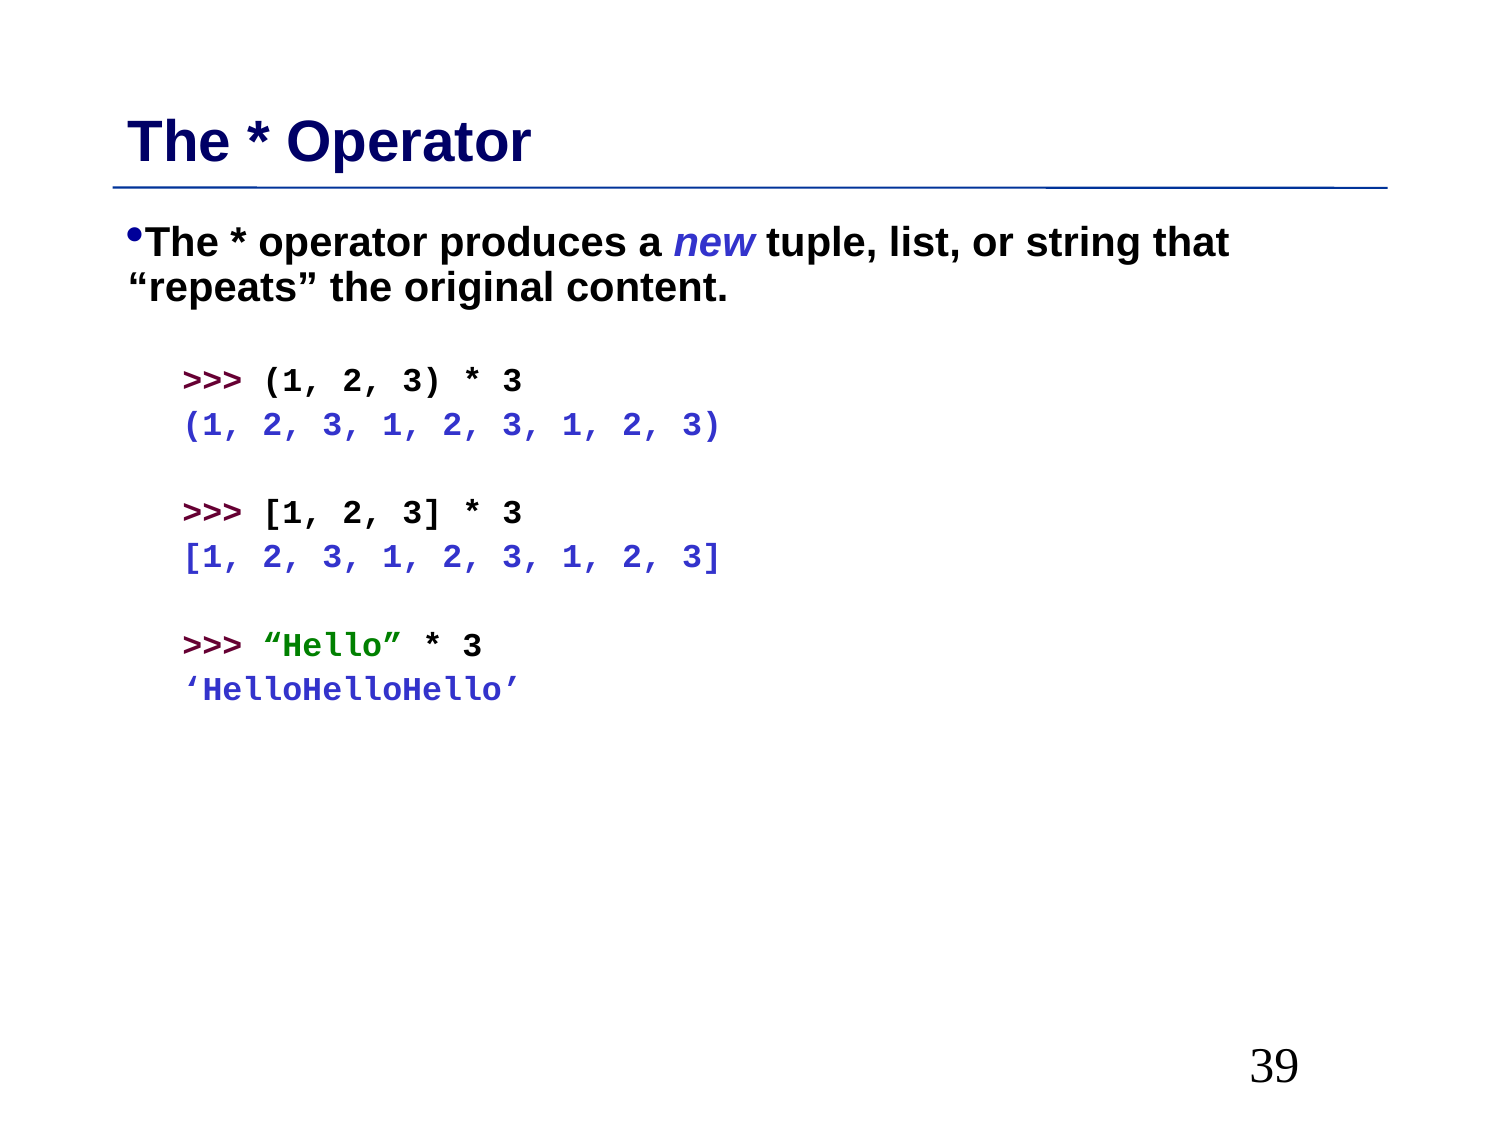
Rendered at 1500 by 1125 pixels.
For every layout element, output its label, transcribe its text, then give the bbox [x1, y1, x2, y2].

list The * operator produces a new tuple, list, or string that “repeats” the original content. >>> (1, 2, 3) * 3 (1, 2, 3, 1, 2, 3, 1, 2, 3) >>> [1, 2, 3] * 3 [1, 2, 3, 1, 2, 3, 1, 2, 3] >>> “Hello” * 3 ‘HelloHelloHello’ [112, 212, 1388, 716]
title The * Operator [112, 95, 1388, 181]
text_box <number> [1074, 994, 1387, 1125]
